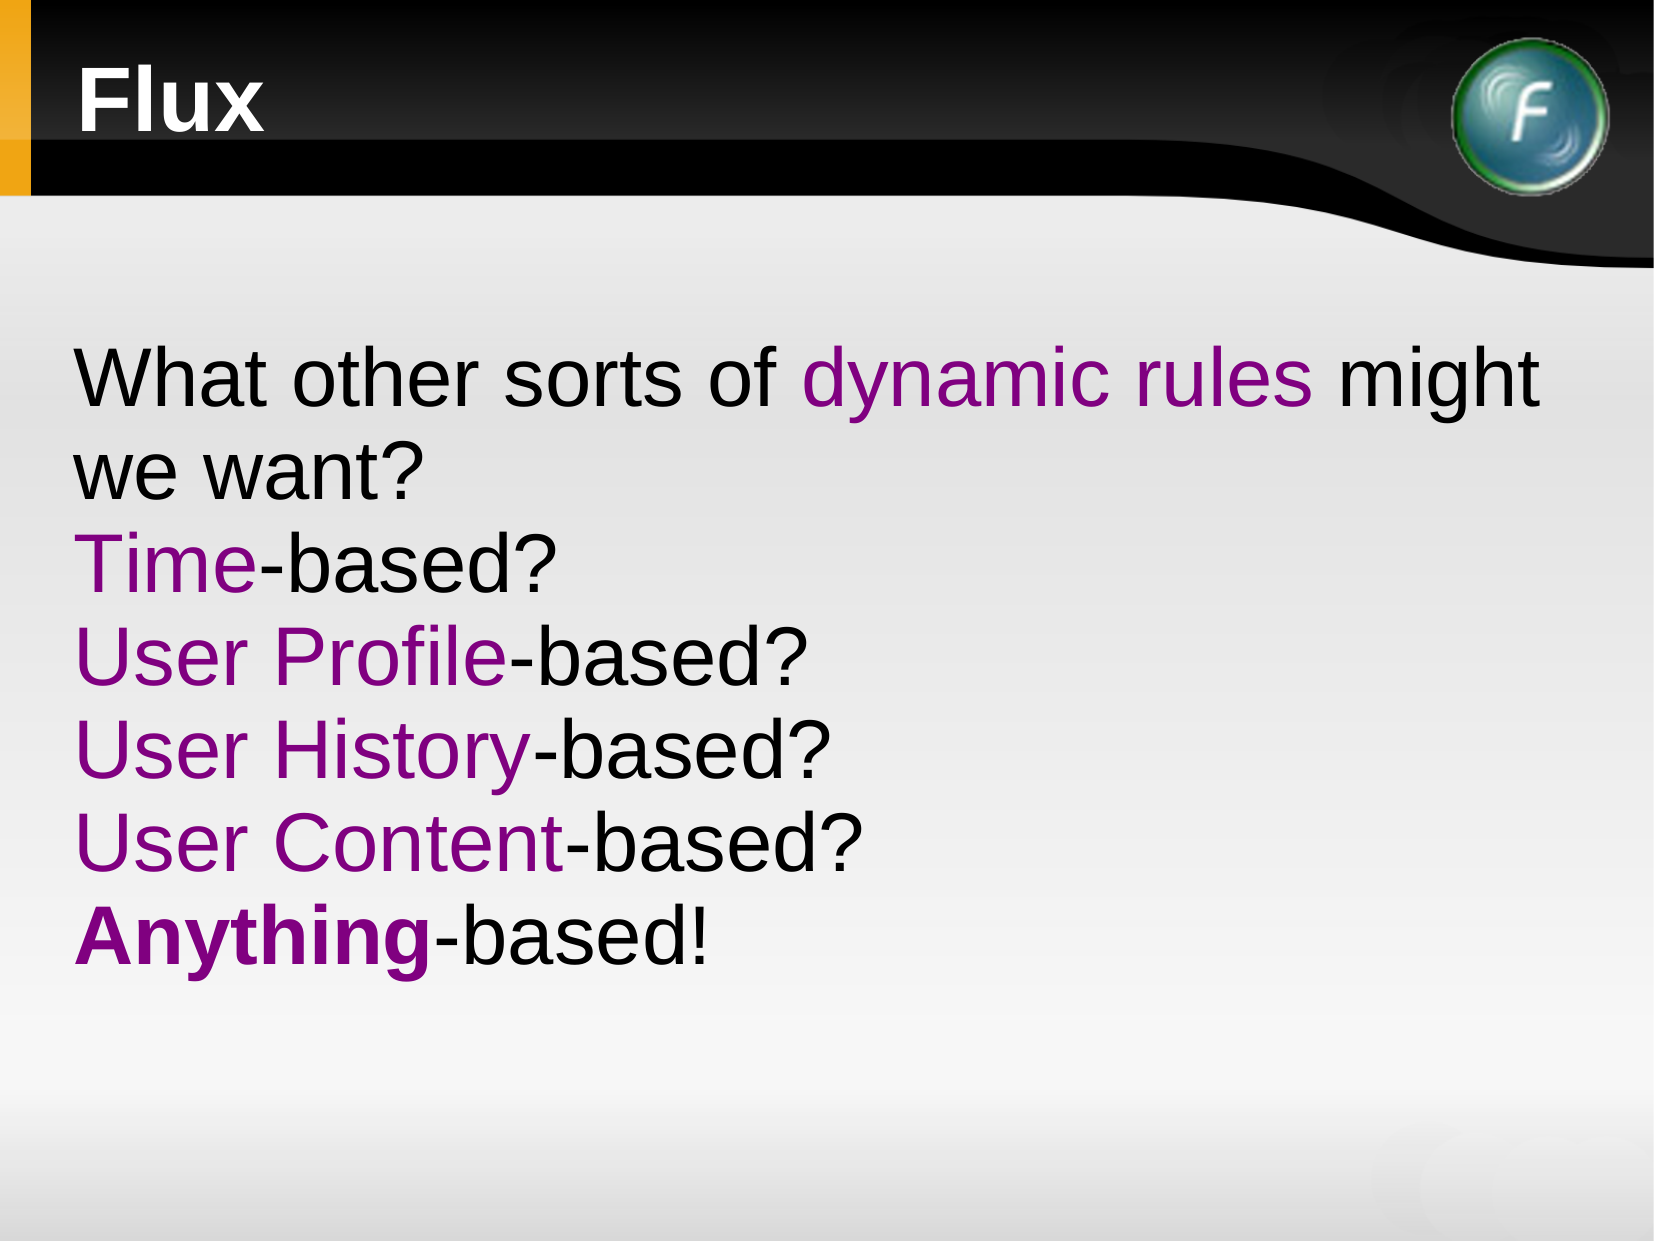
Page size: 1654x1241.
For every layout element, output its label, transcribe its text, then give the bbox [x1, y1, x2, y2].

picture [0, 0, 1654, 1241]
text_box What other sorts of dynamic rules might we want? Time-based? User Profile-based? User History-based? User Content-based? Anything-based! [59, 324, 1595, 991]
title Flux [76, 7, 1565, 200]
